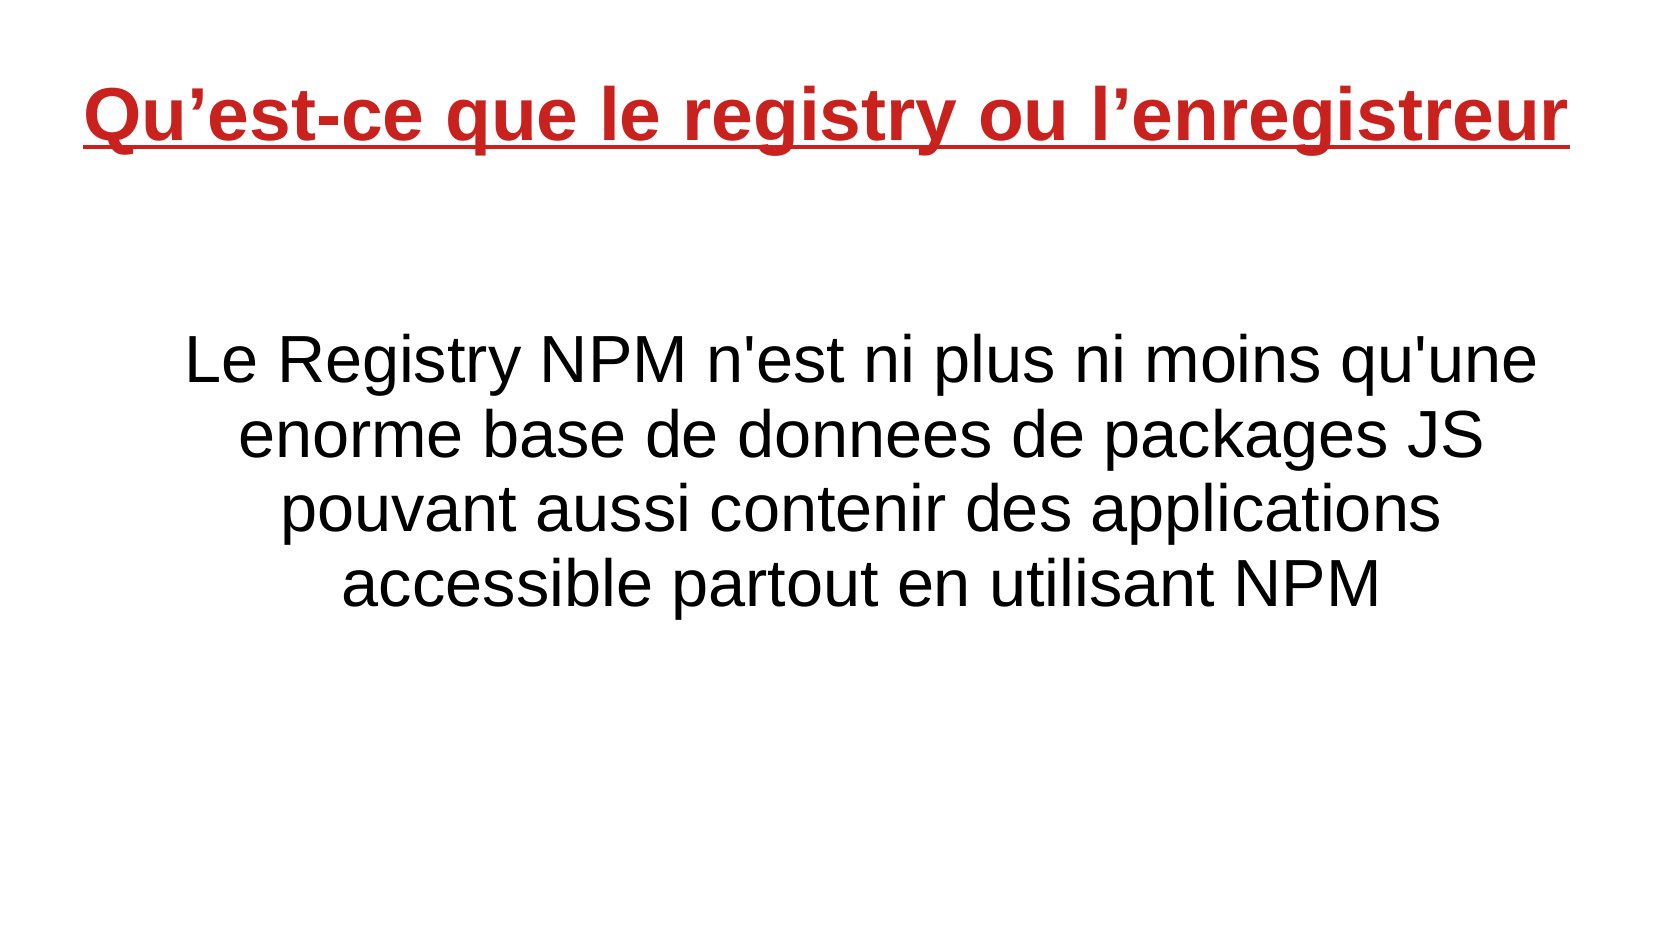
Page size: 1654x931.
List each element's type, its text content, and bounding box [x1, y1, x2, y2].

list Le Registry NPM n'est ni plus ni moins qu'une enorme base de donnees de packages JS pouvant aussi contenir des applications accessible partout en utilisant NPM [82, 217, 1571, 758]
title Qu’est-ce que le registry ou l’enregistreur [82, 37, 1571, 193]
